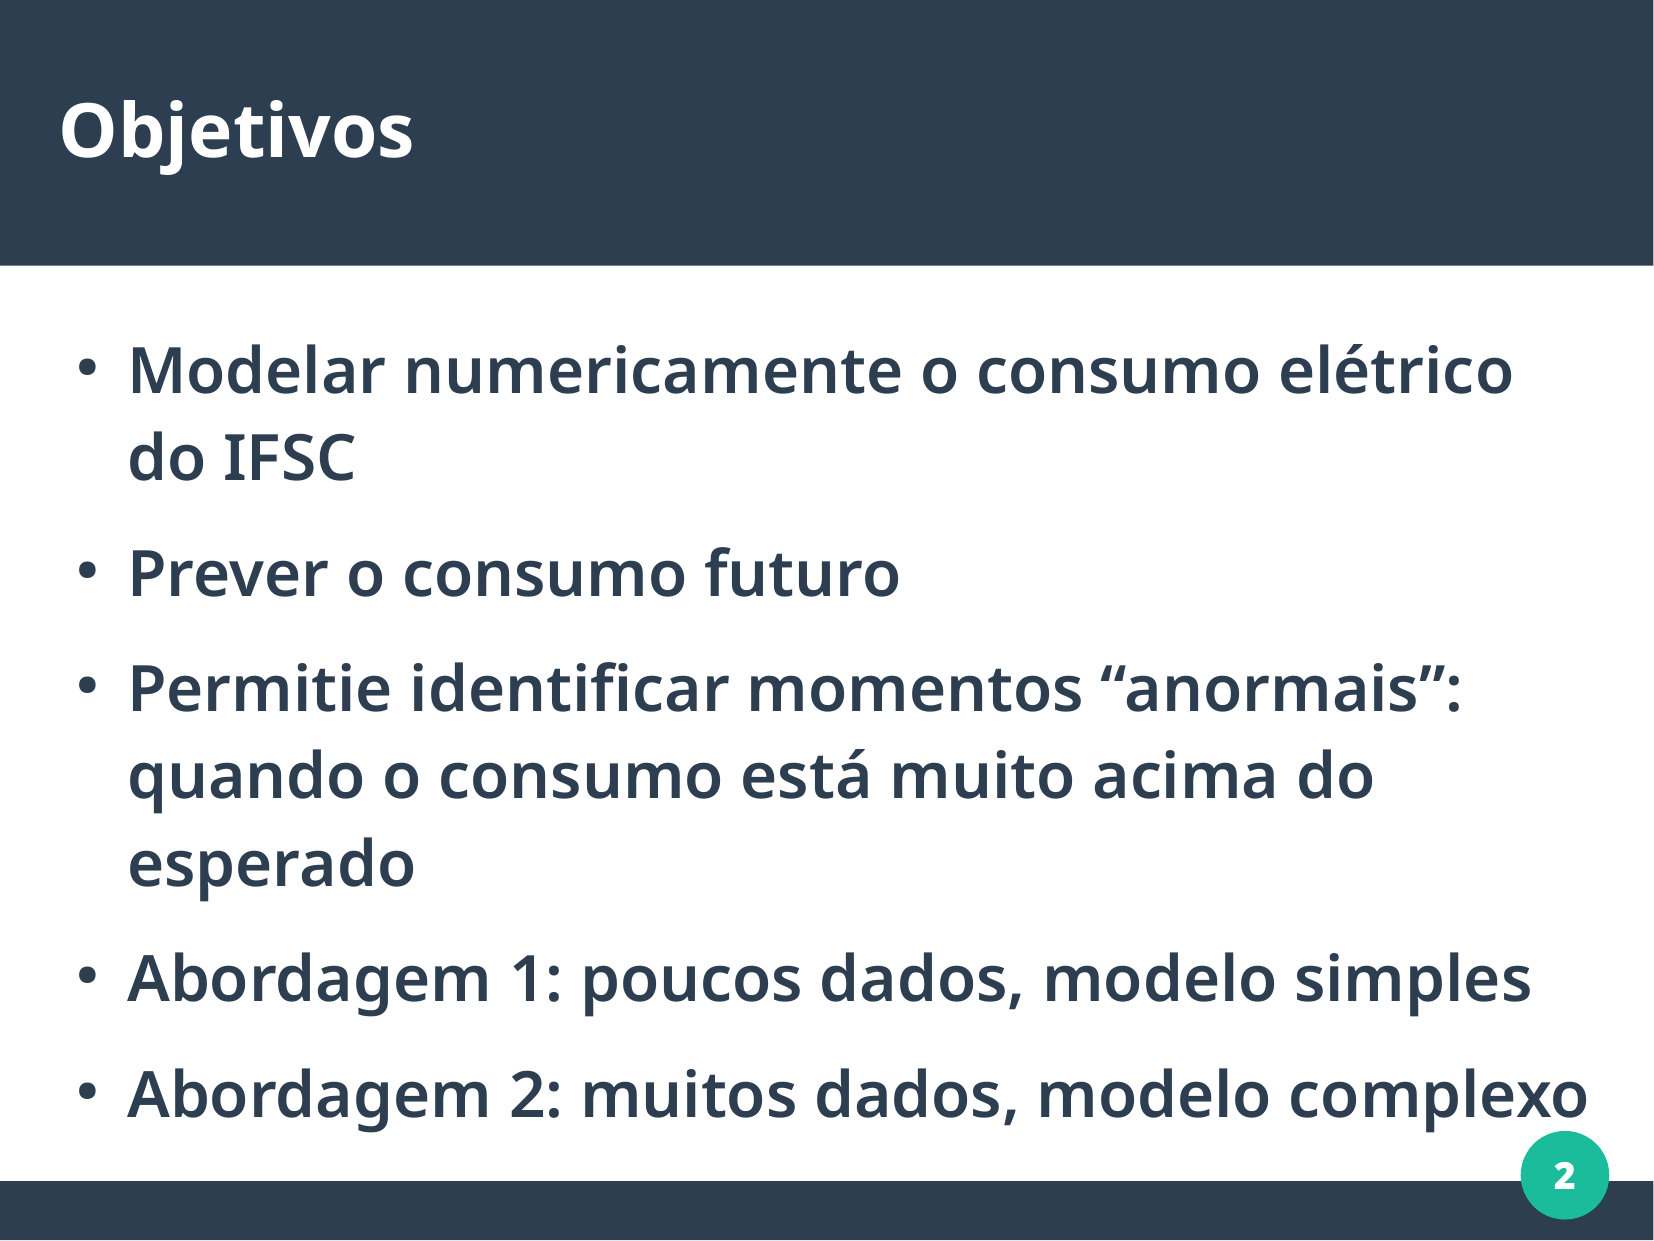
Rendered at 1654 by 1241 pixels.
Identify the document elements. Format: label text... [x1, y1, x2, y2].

list Modelar numericamente o consumo elétrico do IFSC Prever o consumo futuro Permitie identificar momentos “anormais”: quando o consumo está muito acima do esperado Abordagem 1: poucos dados, modelo simples Abordagem 2: muitos dados, modelo complexo [59, 324, 1595, 1152]
title Objetivos [59, 49, 1595, 207]
